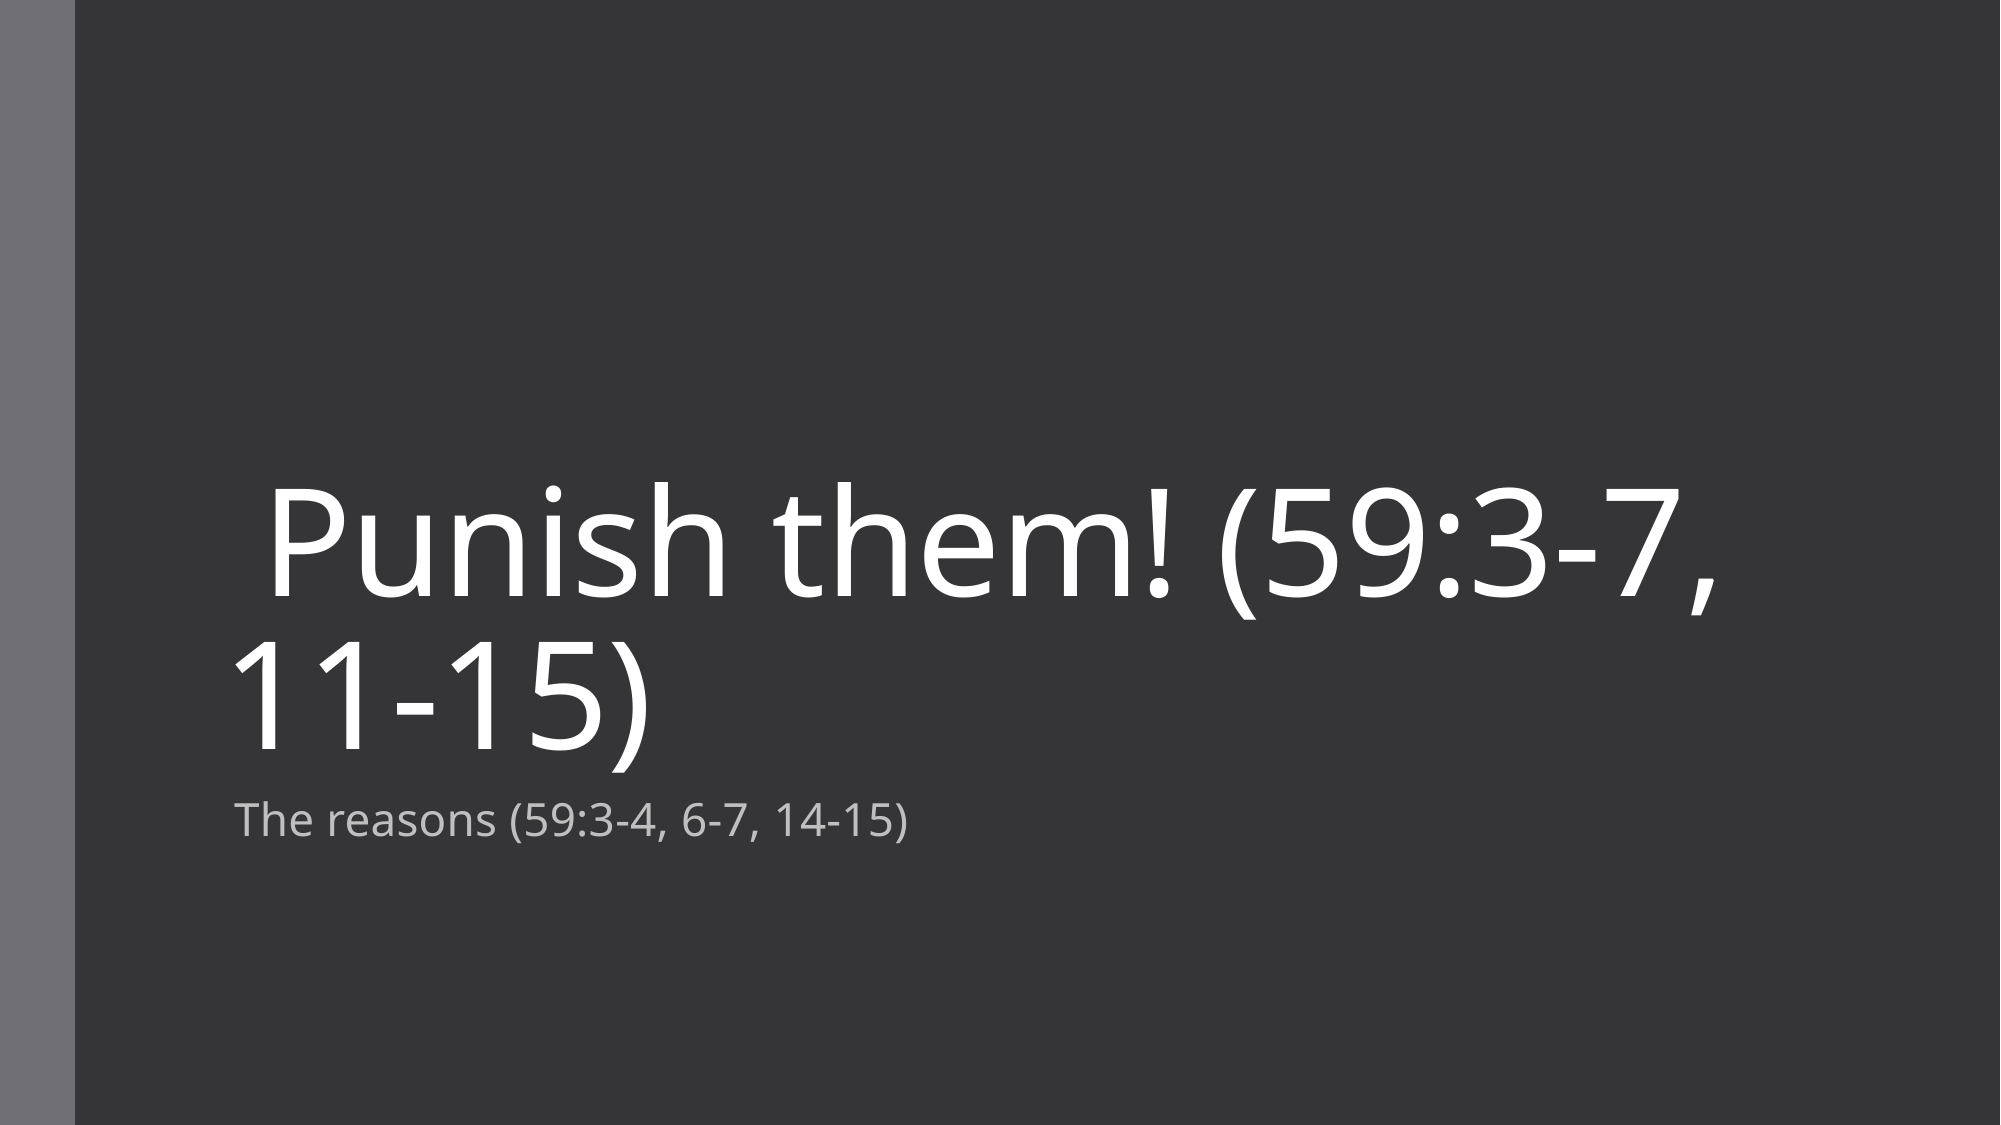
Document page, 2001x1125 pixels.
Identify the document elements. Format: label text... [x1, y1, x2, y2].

title Punish them! (59:3-7, 11-15) [206, 124, 1752, 787]
subtitle The reasons (59:3-4, 6-7, 14-15) [206, 787, 1752, 1066]
